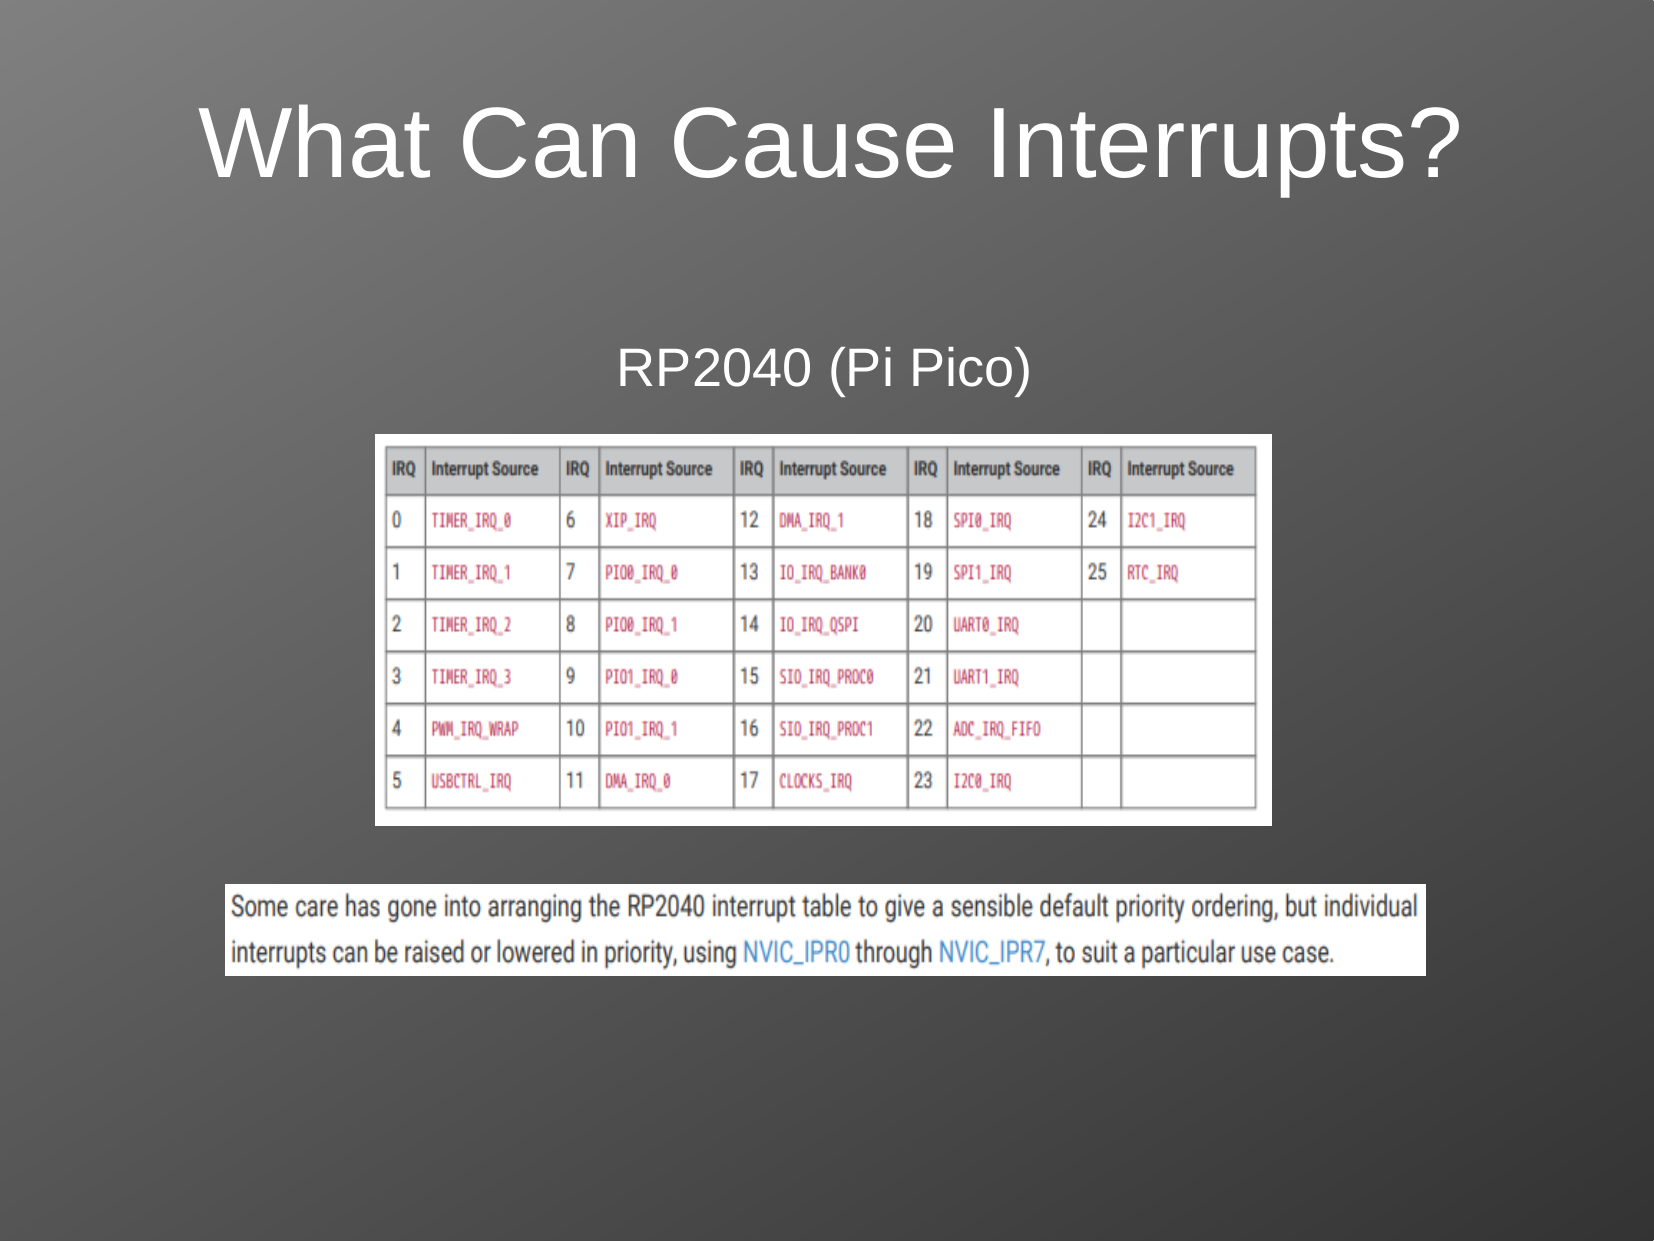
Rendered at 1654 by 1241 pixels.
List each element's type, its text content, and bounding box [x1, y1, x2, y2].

picture [225, 884, 1426, 977]
title RP2040 (Pi Pico) [375, 318, 1276, 419]
title What Can Cause Interrupts? [86, 27, 1576, 259]
picture [375, 434, 1272, 826]
